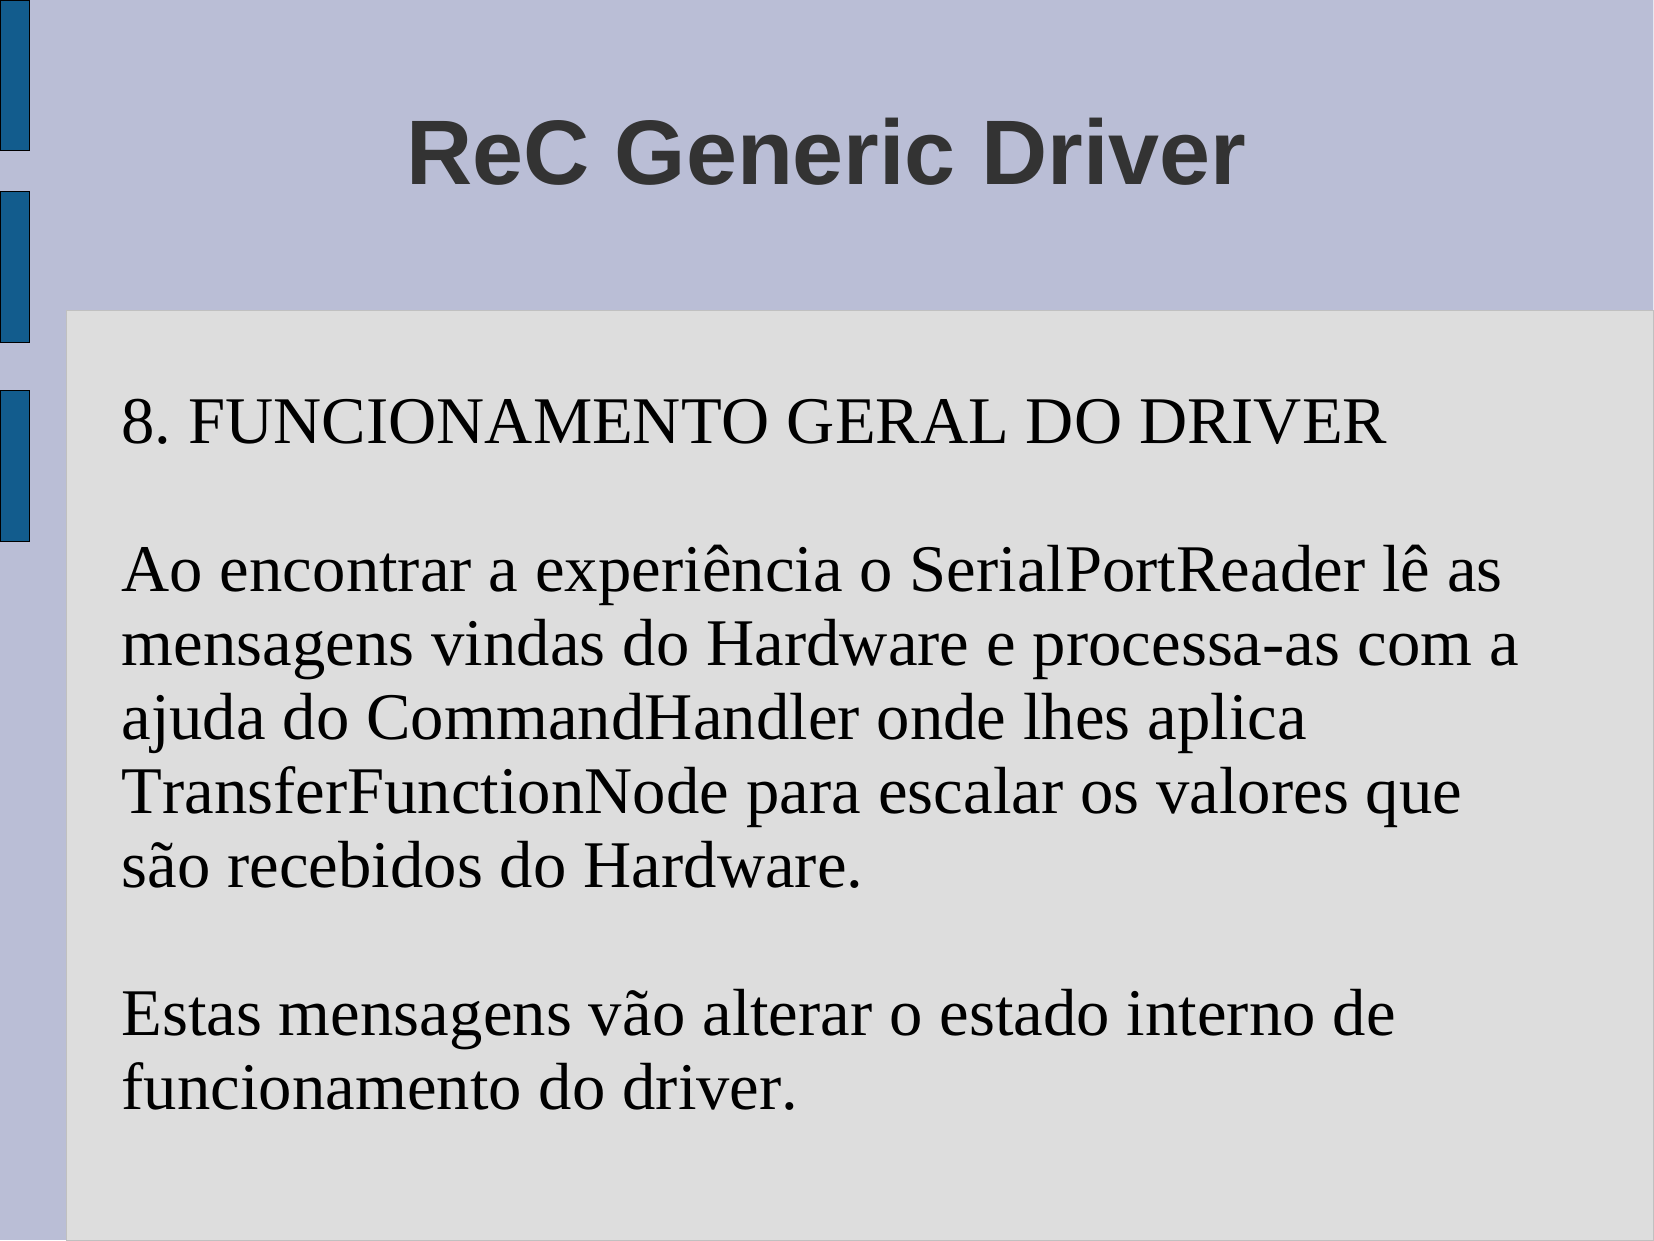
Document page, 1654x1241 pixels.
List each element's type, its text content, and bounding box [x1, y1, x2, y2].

title ReC Generic Driver [82, 56, 1571, 250]
subtitle 8. FUNCIONAMENTO GERAL DO DRIVER Ao encontrar a experiência o SerialPortReader lê as mensagens vindas do Hardware e processa-as com a ajuda do CommandHandler onde lhes aplica TransferFunctionNode para escalar os valores que são recebidos do Hardware. Estas mensagens vão alterar o estado interno de funcionamento do driver. [121, 344, 1534, 1164]
